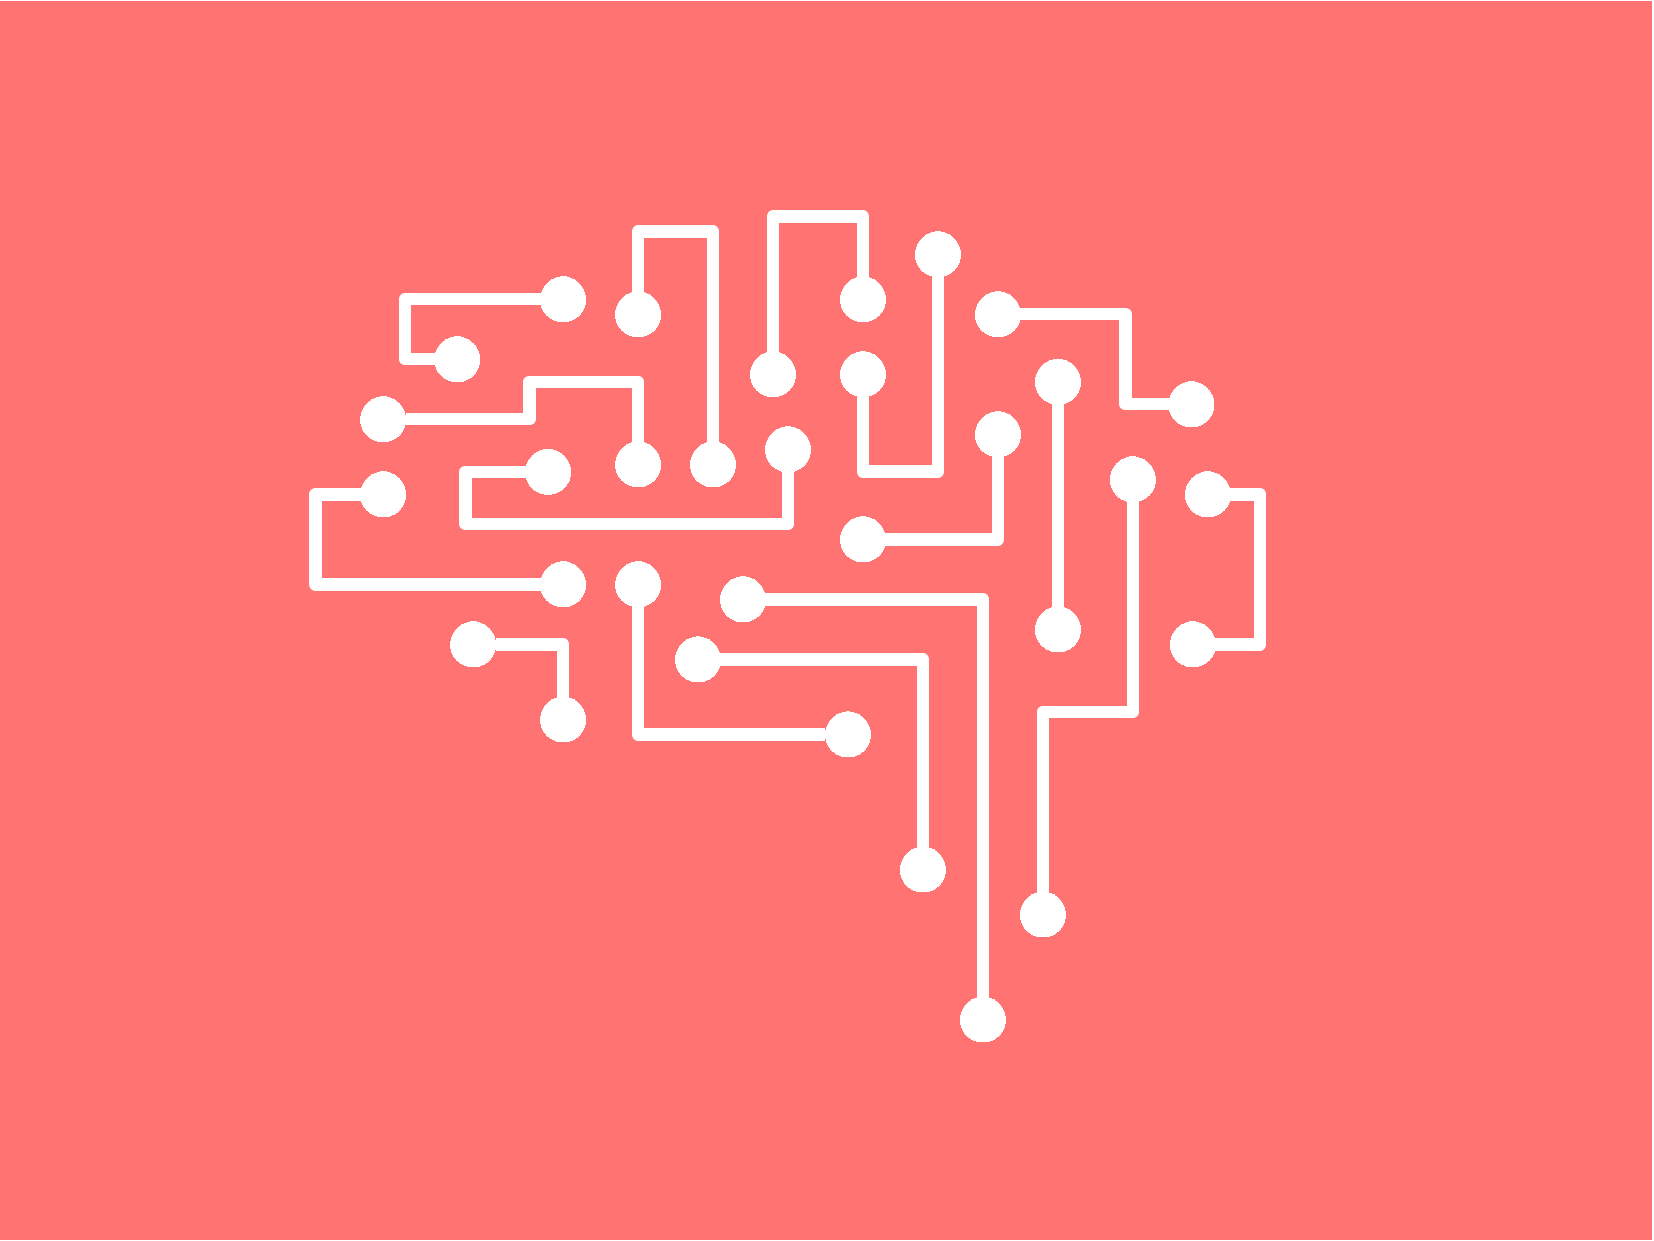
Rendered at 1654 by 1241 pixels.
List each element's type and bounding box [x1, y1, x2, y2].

text_box [0, 0, 1653, 1241]
